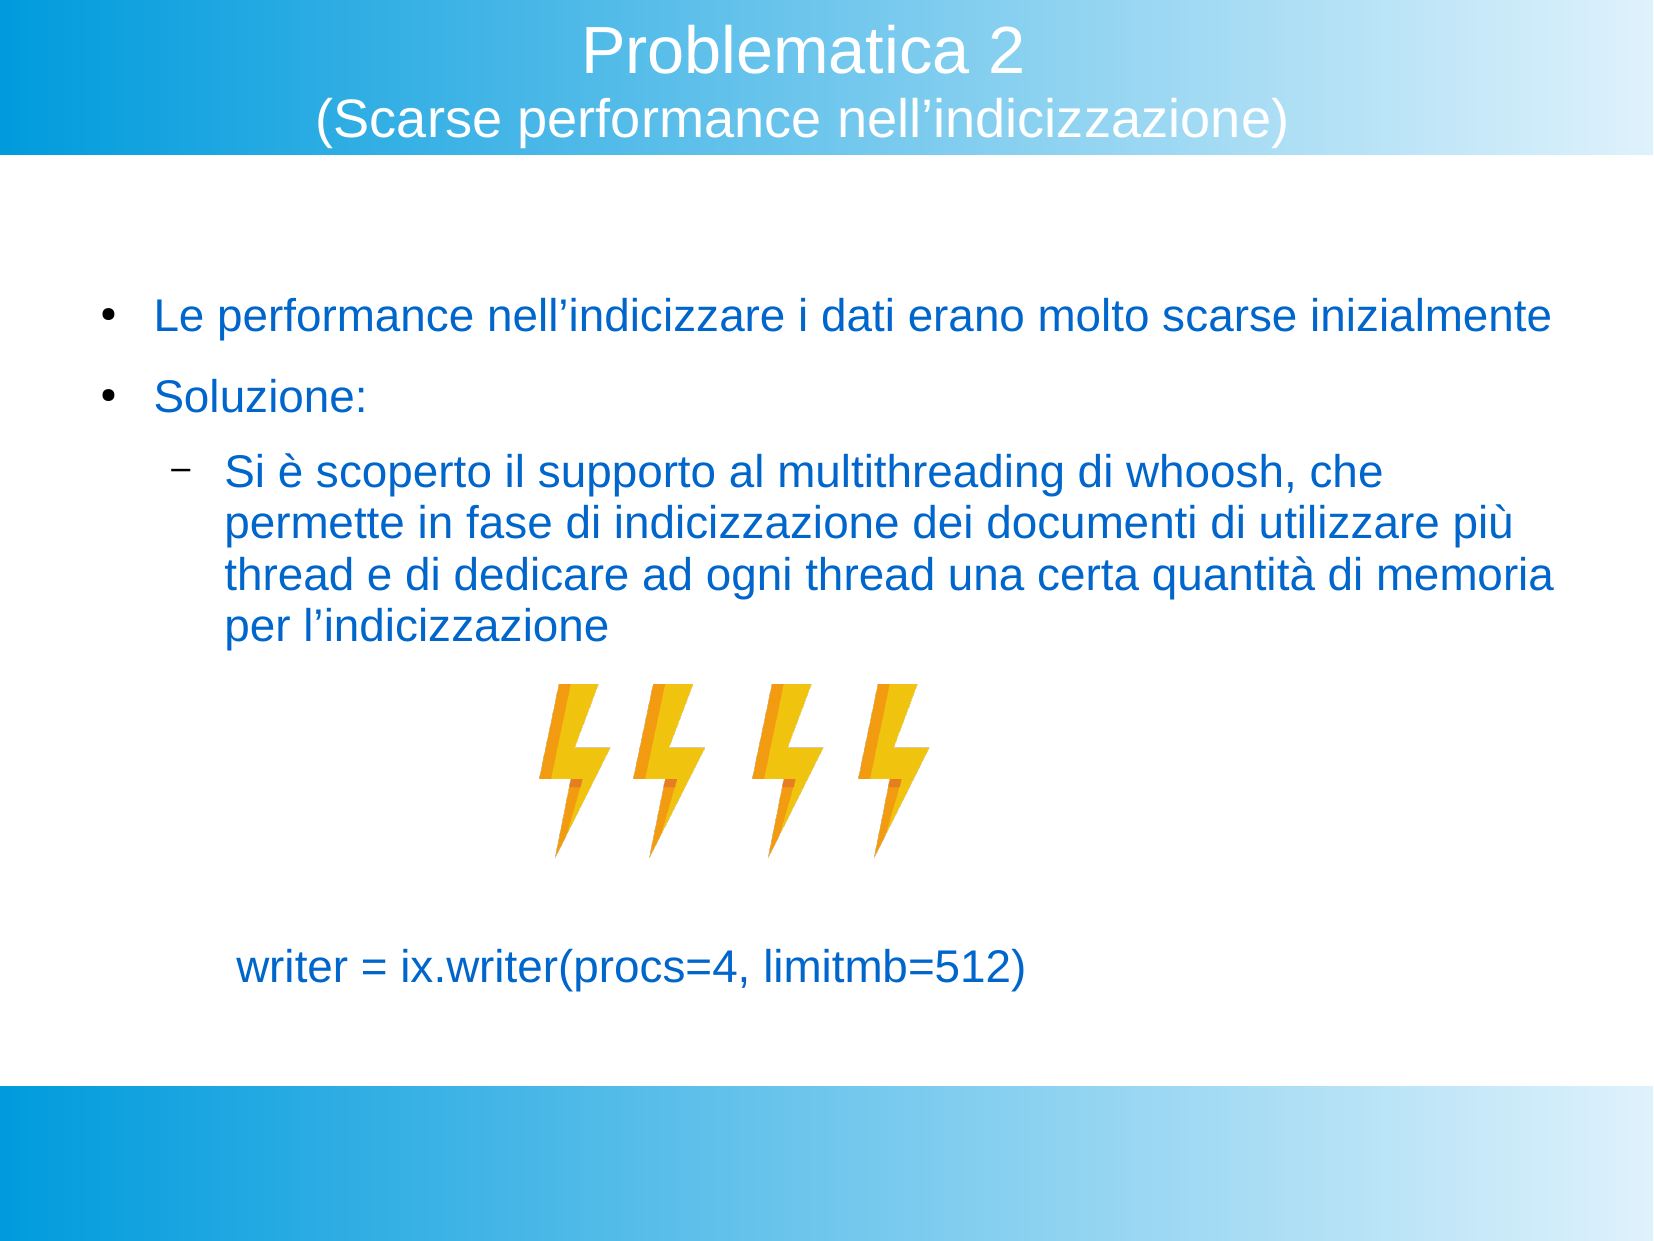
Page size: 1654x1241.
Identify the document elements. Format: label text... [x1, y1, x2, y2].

picture [850, 684, 945, 875]
list Le performance nell’indicizzare i dati erano molto scarse inizialmente Soluzione: Si è scoperto il supporto al multithreading di whoosh, che permette in fase di indicizzazione dei documenti di utilizzare più thread e di dedicare ad ogni thread una certa quantità di memoria per l’indicizzazione [82, 290, 1571, 686]
text_box writer = ix.writer(procs=4, limitmb=512) [236, 940, 1300, 993]
title Problematica 2 (Scarse performance nell’indicizzazione) [59, 13, 1548, 149]
picture [531, 684, 721, 875]
picture [744, 684, 839, 875]
